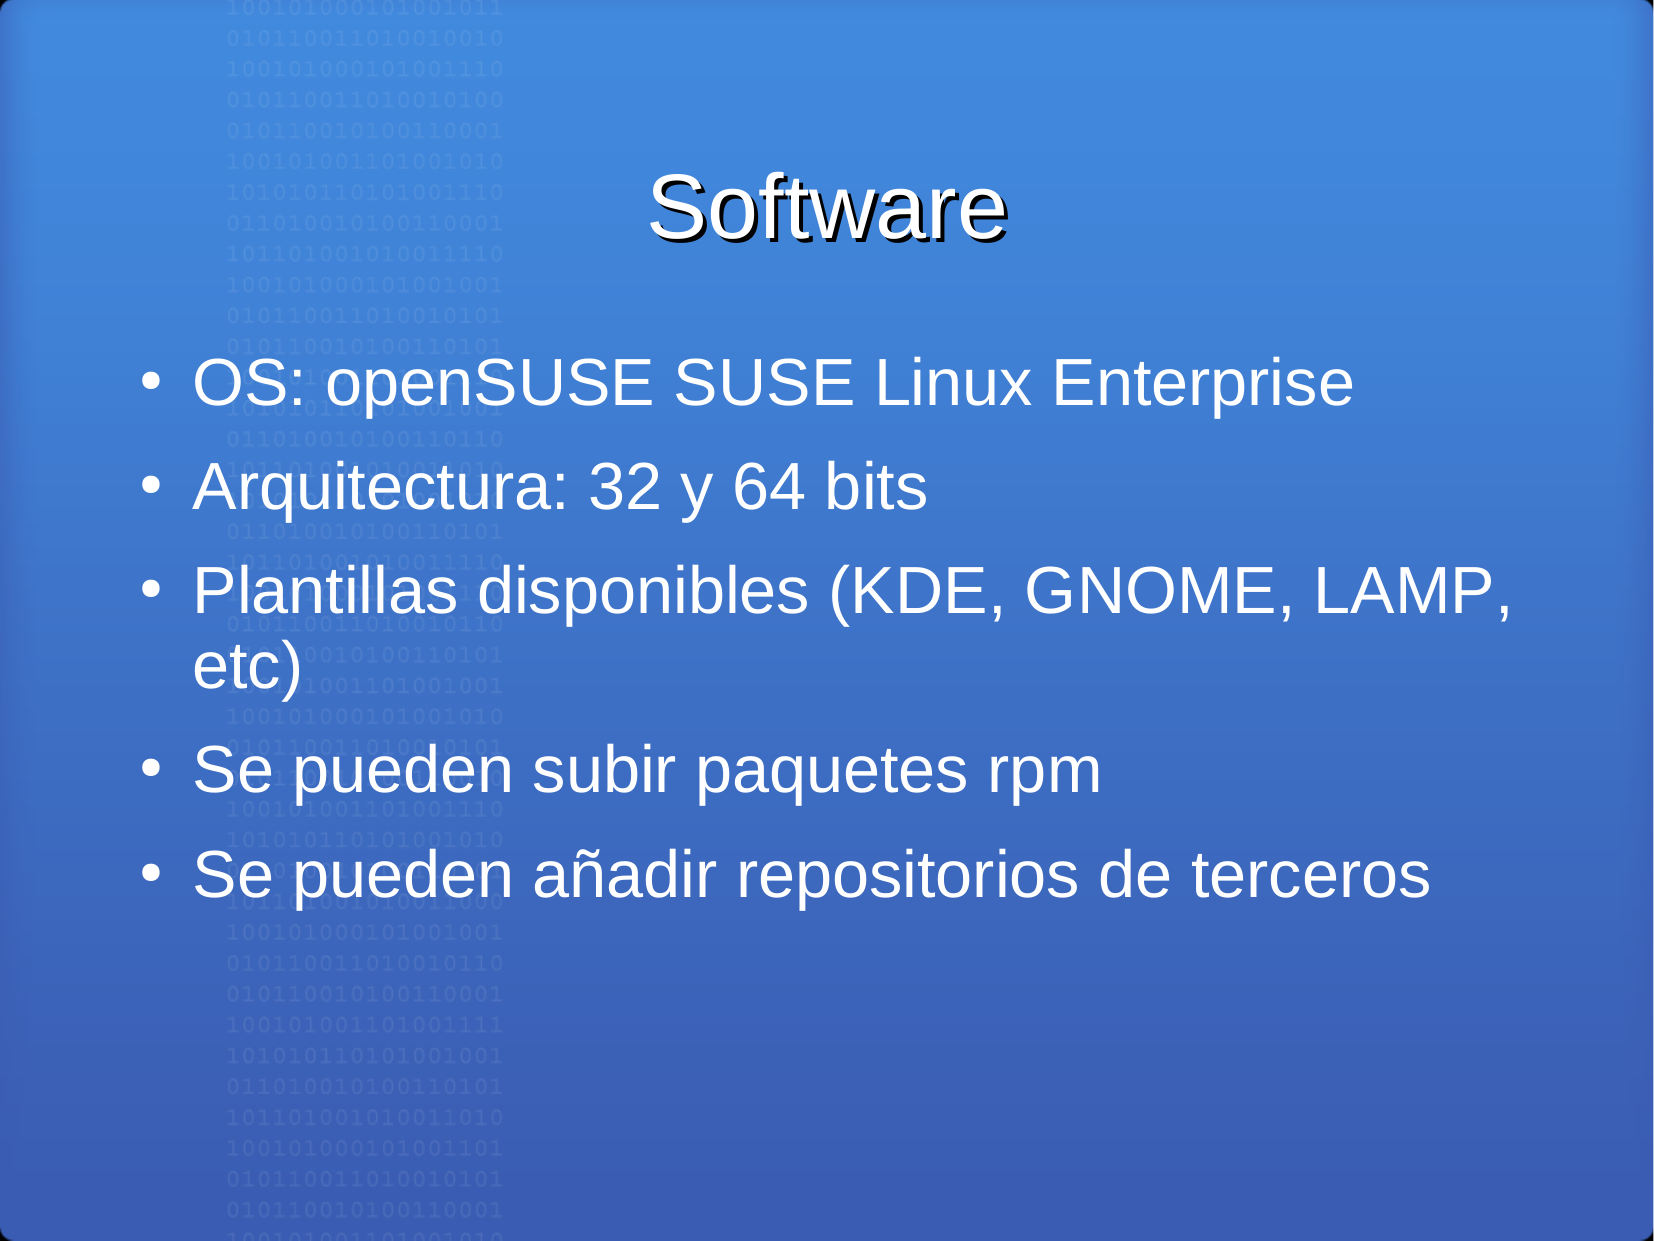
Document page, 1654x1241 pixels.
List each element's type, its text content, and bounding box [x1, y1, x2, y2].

picture [0, 0, 1654, 1241]
title Software [121, 110, 1534, 303]
list OS: openSUSE SUSE Linux Enterprise Arquitectura: 32 y 64 bits Plantillas disponibles (KDE, GNOME, LAMP, etc) Se pueden subir paquetes rpm Se pueden añadir repositorios de terceros [121, 344, 1534, 1112]
